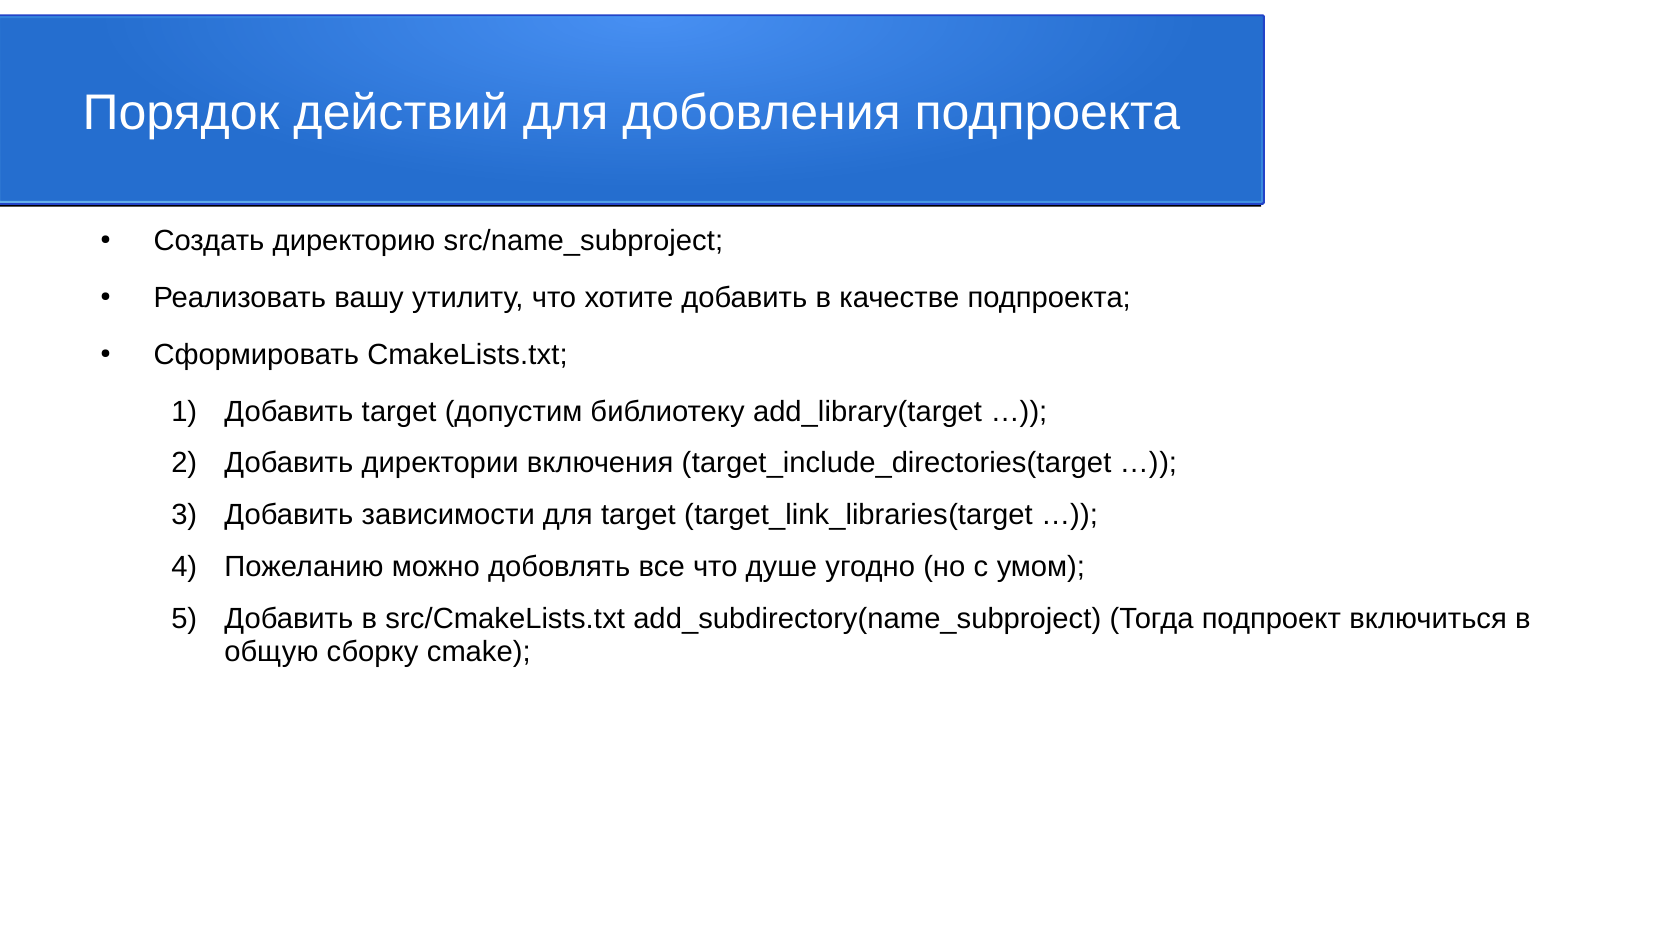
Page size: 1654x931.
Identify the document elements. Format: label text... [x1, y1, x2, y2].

list Создать директорию src/name_subproject; Реализовать вашу утилиту, что хотите добавить в качестве подпроекта; Сформировать CmakeLists.txt; Добавить target (допустим библиотеку add_library(target …)); Добавить директории включения (target_include_directories(target …)); Добавить зависимости для target (target_link_libraries(target …)); Пожеланию можно добовлять все что душе угодно (но с умом); Добавить в src/CmakeLists.txt add_subdirectory(name_subproject) (Тогда подпроект включиться в общую сборку cmake); [82, 224, 1571, 764]
title Порядок действий для добовления подпроекта [82, 35, 1235, 189]
